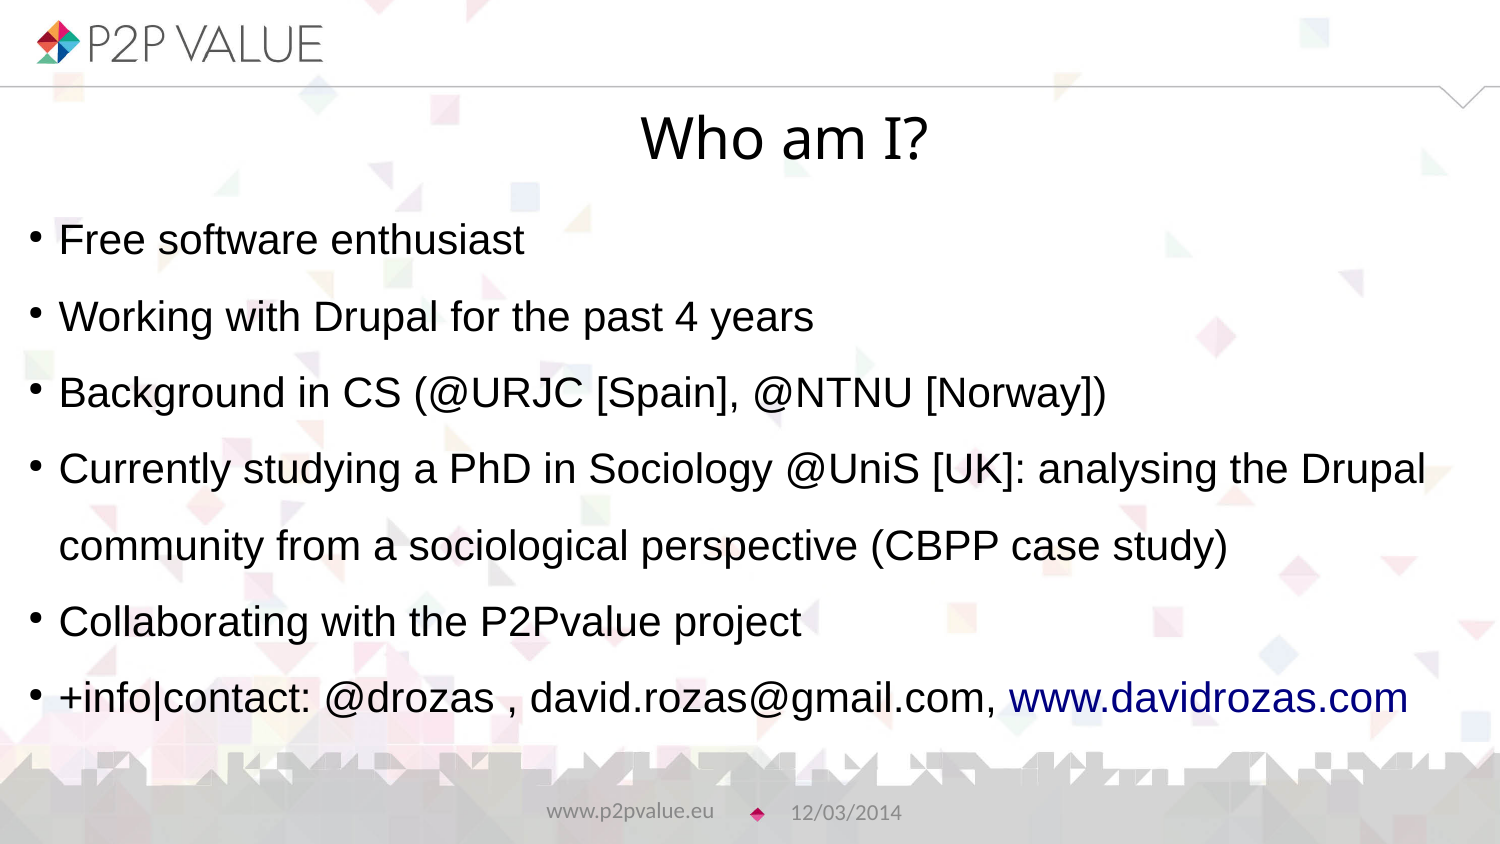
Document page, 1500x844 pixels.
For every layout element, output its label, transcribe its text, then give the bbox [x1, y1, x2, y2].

subtitle Free software enthusiast Working with Drupal for the past 4 years Background in CS (@URJC [Spain], @NTNU [Norway]) Currently studying a PhD in Sociology @UniS [UK]: analysing the Drupal community from a sociological perspective (CBPP case study) Collaborating with the P2Pvalue project +info|contact: @drozas , david.rozas@gmail.com, www.davidrozas.com [15, 180, 1496, 736]
picture [0, 0, 1500, 844]
title Who am I? [324, 92, 1246, 180]
slide_number 12/03/2014 [777, 788, 1470, 834]
text_box www.p2pvalue.eu [540, 789, 759, 829]
